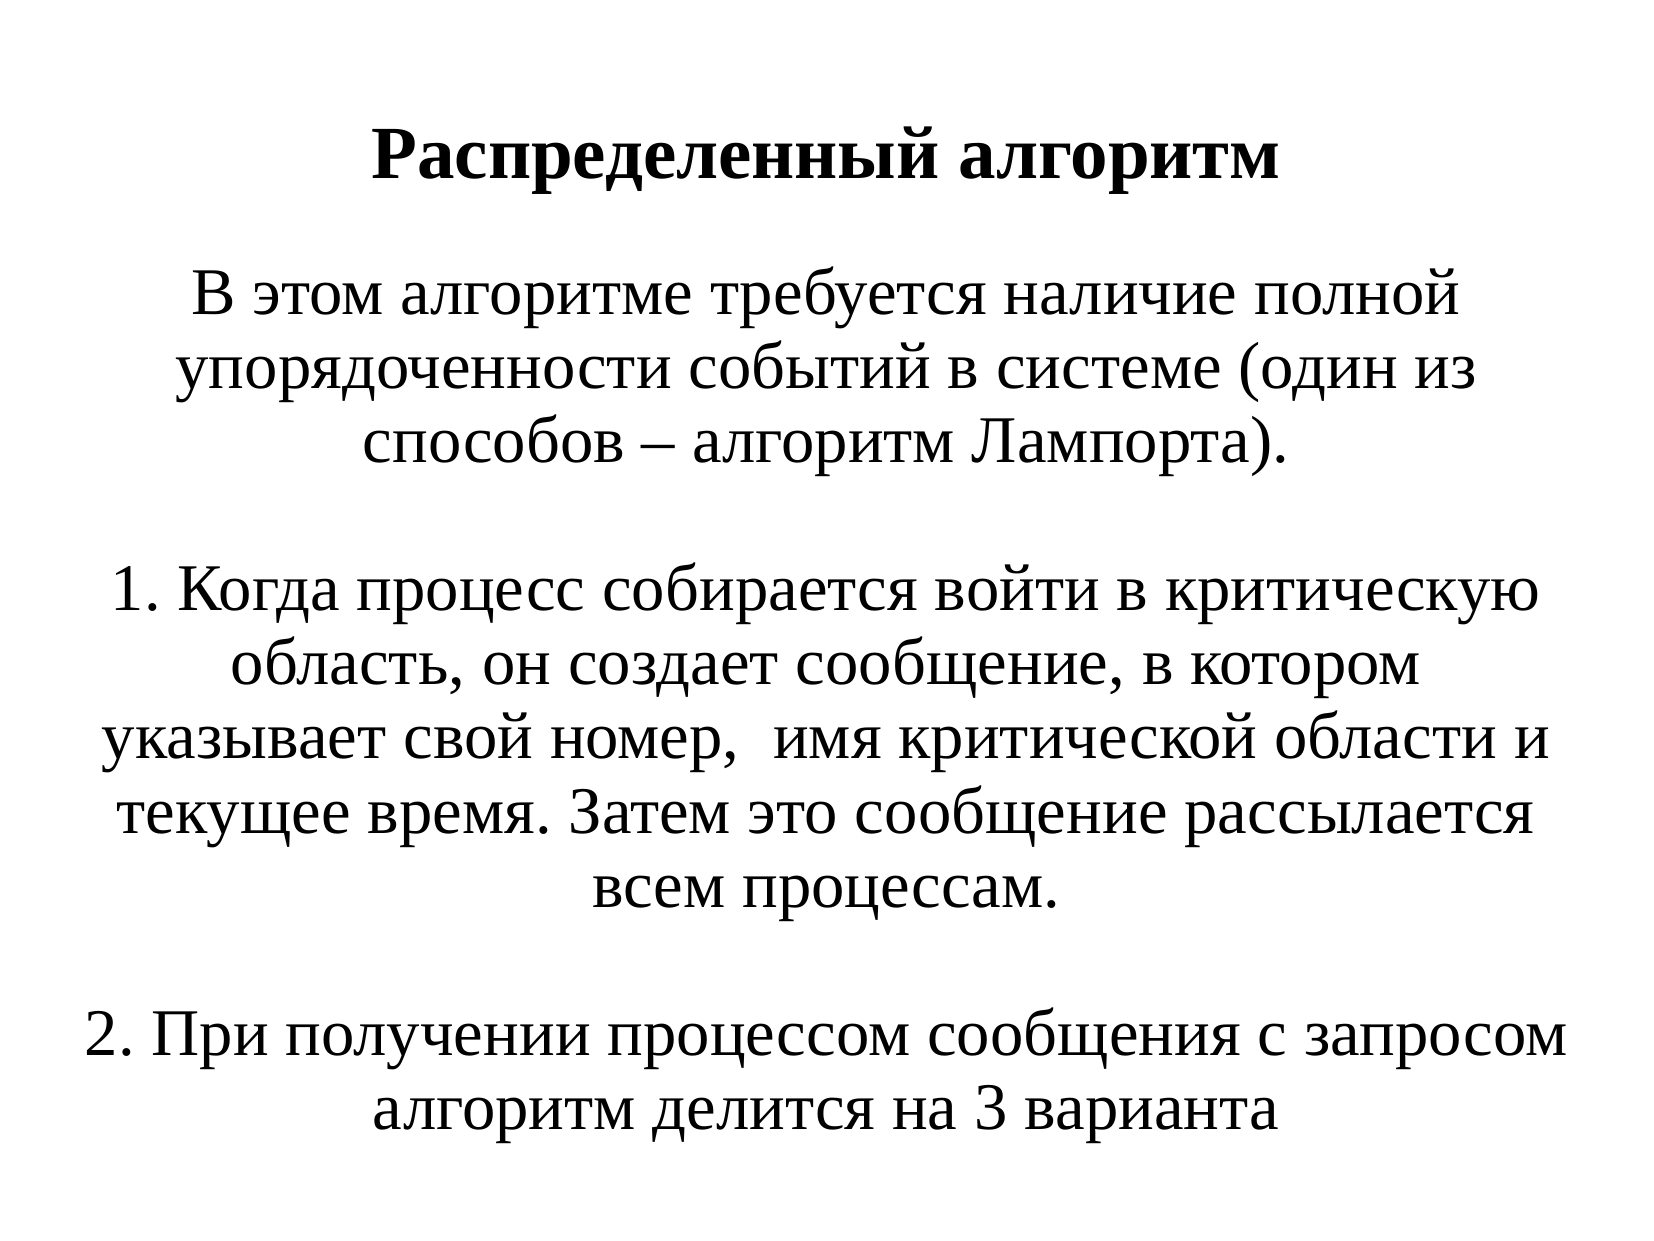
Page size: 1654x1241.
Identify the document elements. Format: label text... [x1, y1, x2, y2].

subtitle В этом алгоритме требуется наличие полной упорядоченности событий в системе (один из способов – алгоритм Лампорта). 1. Когда процесс собирается войти в критическую область, он создает сообщение, в котором указывает свой номер, имя критической области и текущее время. Затем это сообщение рассылается всем процессам. 2. При получении процессом сообщения с запросом алгоритм делится на 3 варианта [82, 255, 1571, 1144]
title Распределенный алгоритм [82, 49, 1571, 255]
